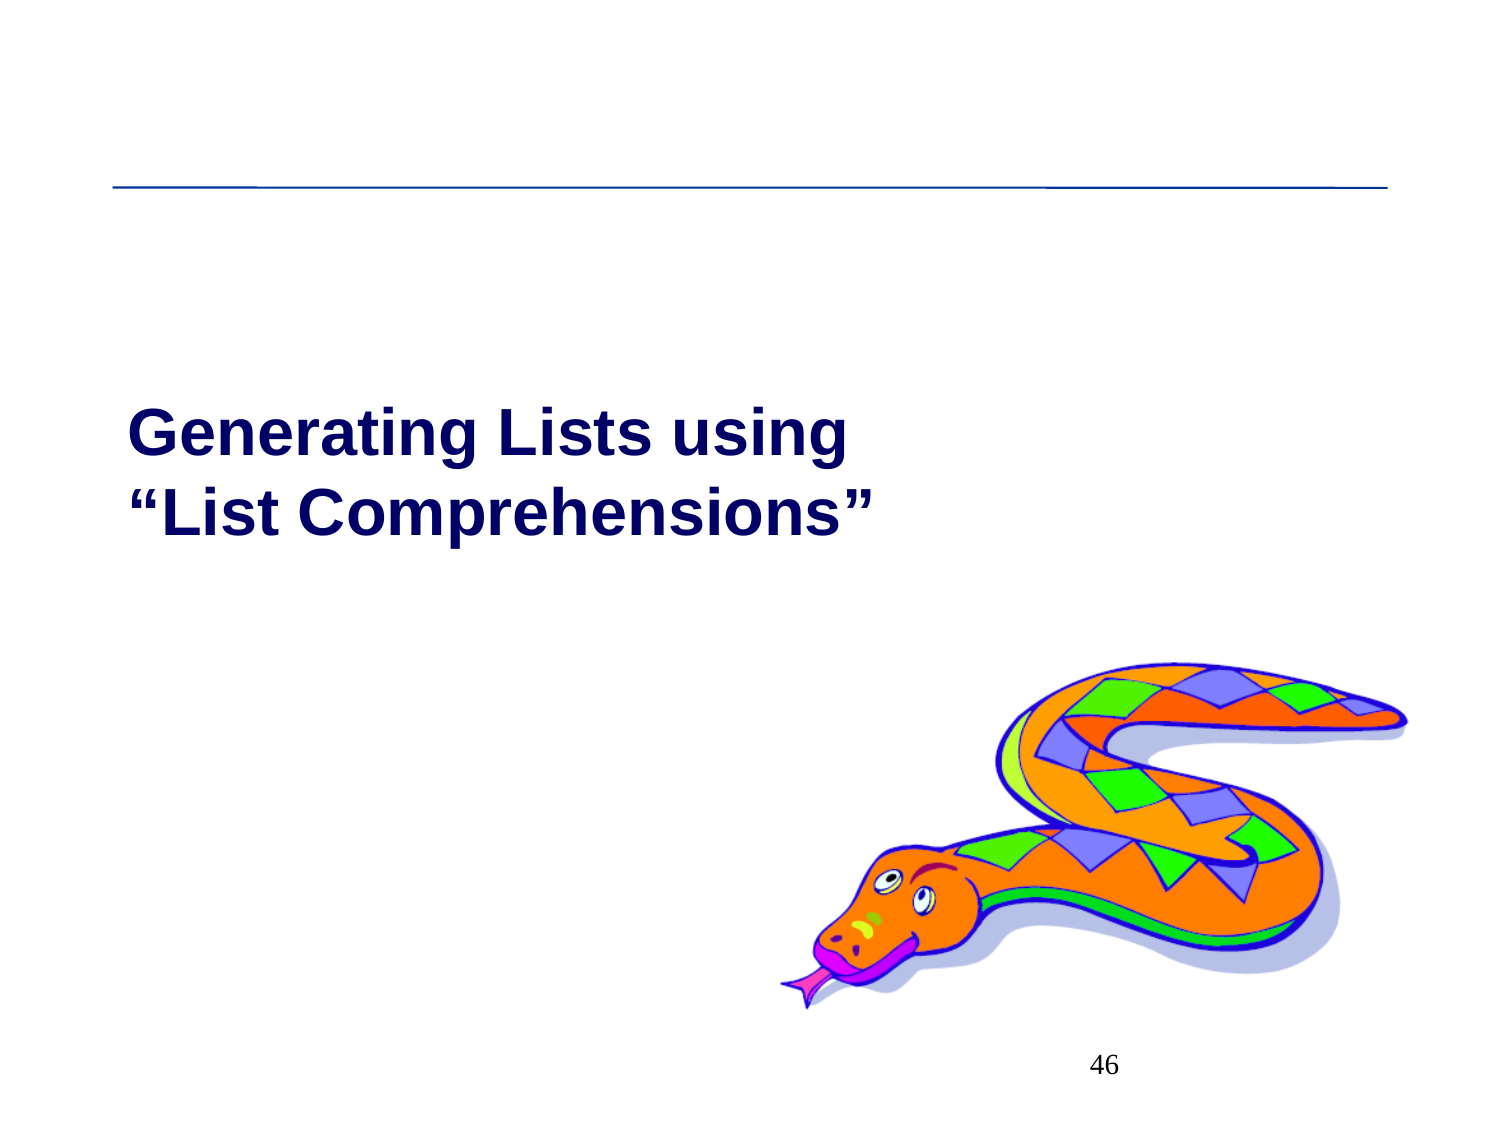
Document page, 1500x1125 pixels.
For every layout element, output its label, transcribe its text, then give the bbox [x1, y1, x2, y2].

text_box <number> [1074, 1036, 1424, 1102]
picture [765, 600, 1429, 1036]
title Generating Lists using “List Comprehensions” [112, 381, 1388, 557]
